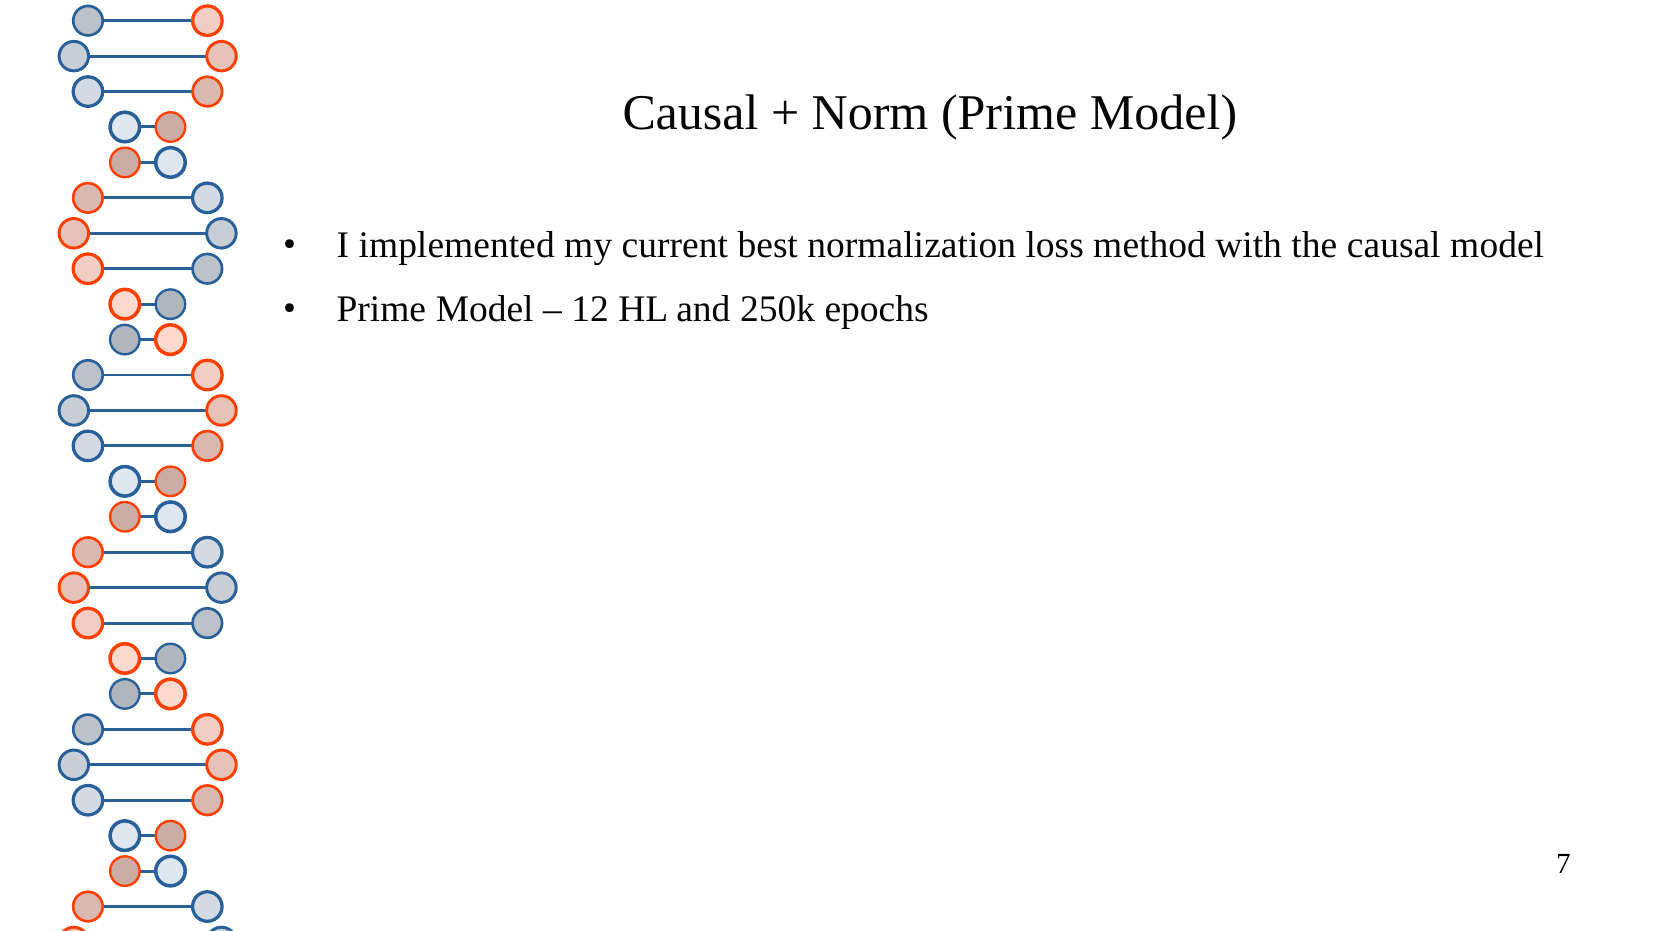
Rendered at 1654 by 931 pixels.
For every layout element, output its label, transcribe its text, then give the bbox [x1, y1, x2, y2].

list I implemented my current best normalization loss method with the causal model Prime Model – 12 HL and 250k epochs [265, 224, 1595, 764]
title Causal + Norm (Prime Model) [265, 35, 1595, 189]
